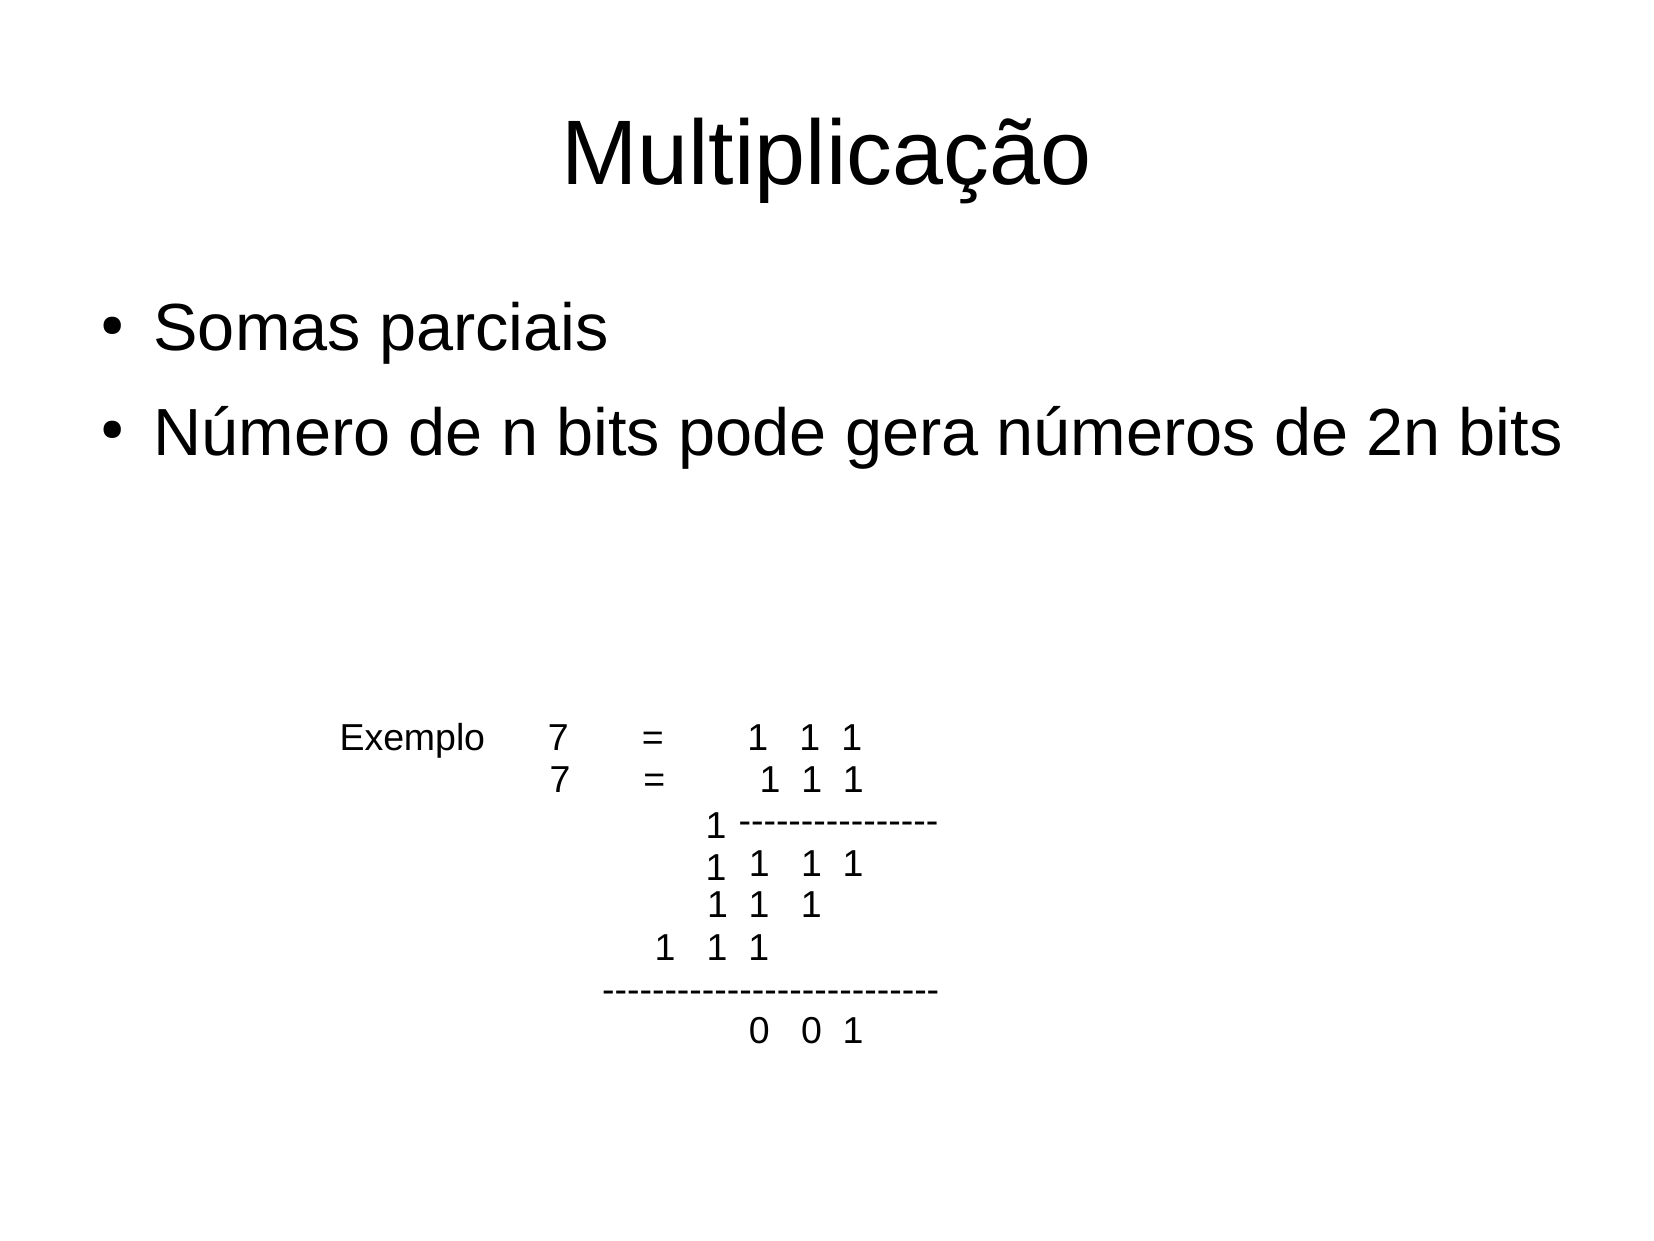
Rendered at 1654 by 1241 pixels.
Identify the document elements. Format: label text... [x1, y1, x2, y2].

title Multiplicação [82, 49, 1571, 257]
list Somas parciais Número de n bits pode gera números de 2n bits [82, 290, 1571, 1109]
text_box Exemplo 7 = 1 1 1 7 = 1 1 1 ---------------- 1 1 1 1 1 1 1 1 1 --------------------------- 0 0 1 [324, 708, 955, 1096]
text_box 1 1 [690, 797, 742, 906]
